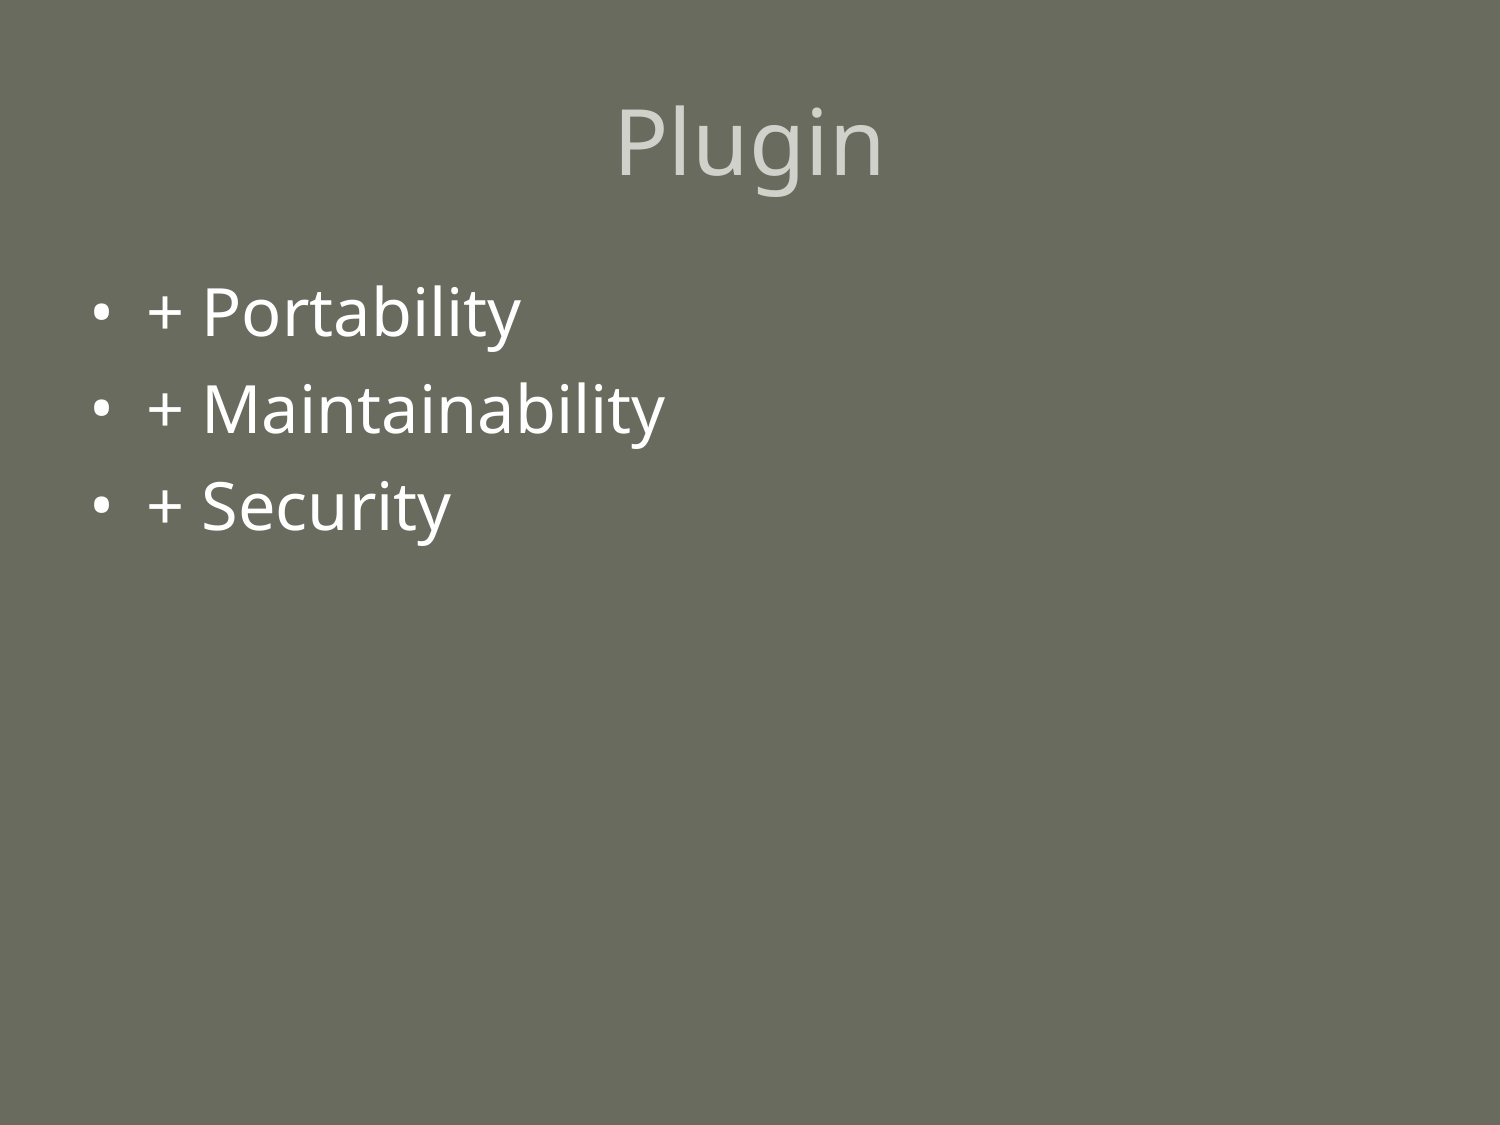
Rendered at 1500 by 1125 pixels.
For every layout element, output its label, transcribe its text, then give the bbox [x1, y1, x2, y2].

list + Portability + Maintainability + Security [75, 262, 1426, 1005]
title Plugin [75, 45, 1426, 233]
